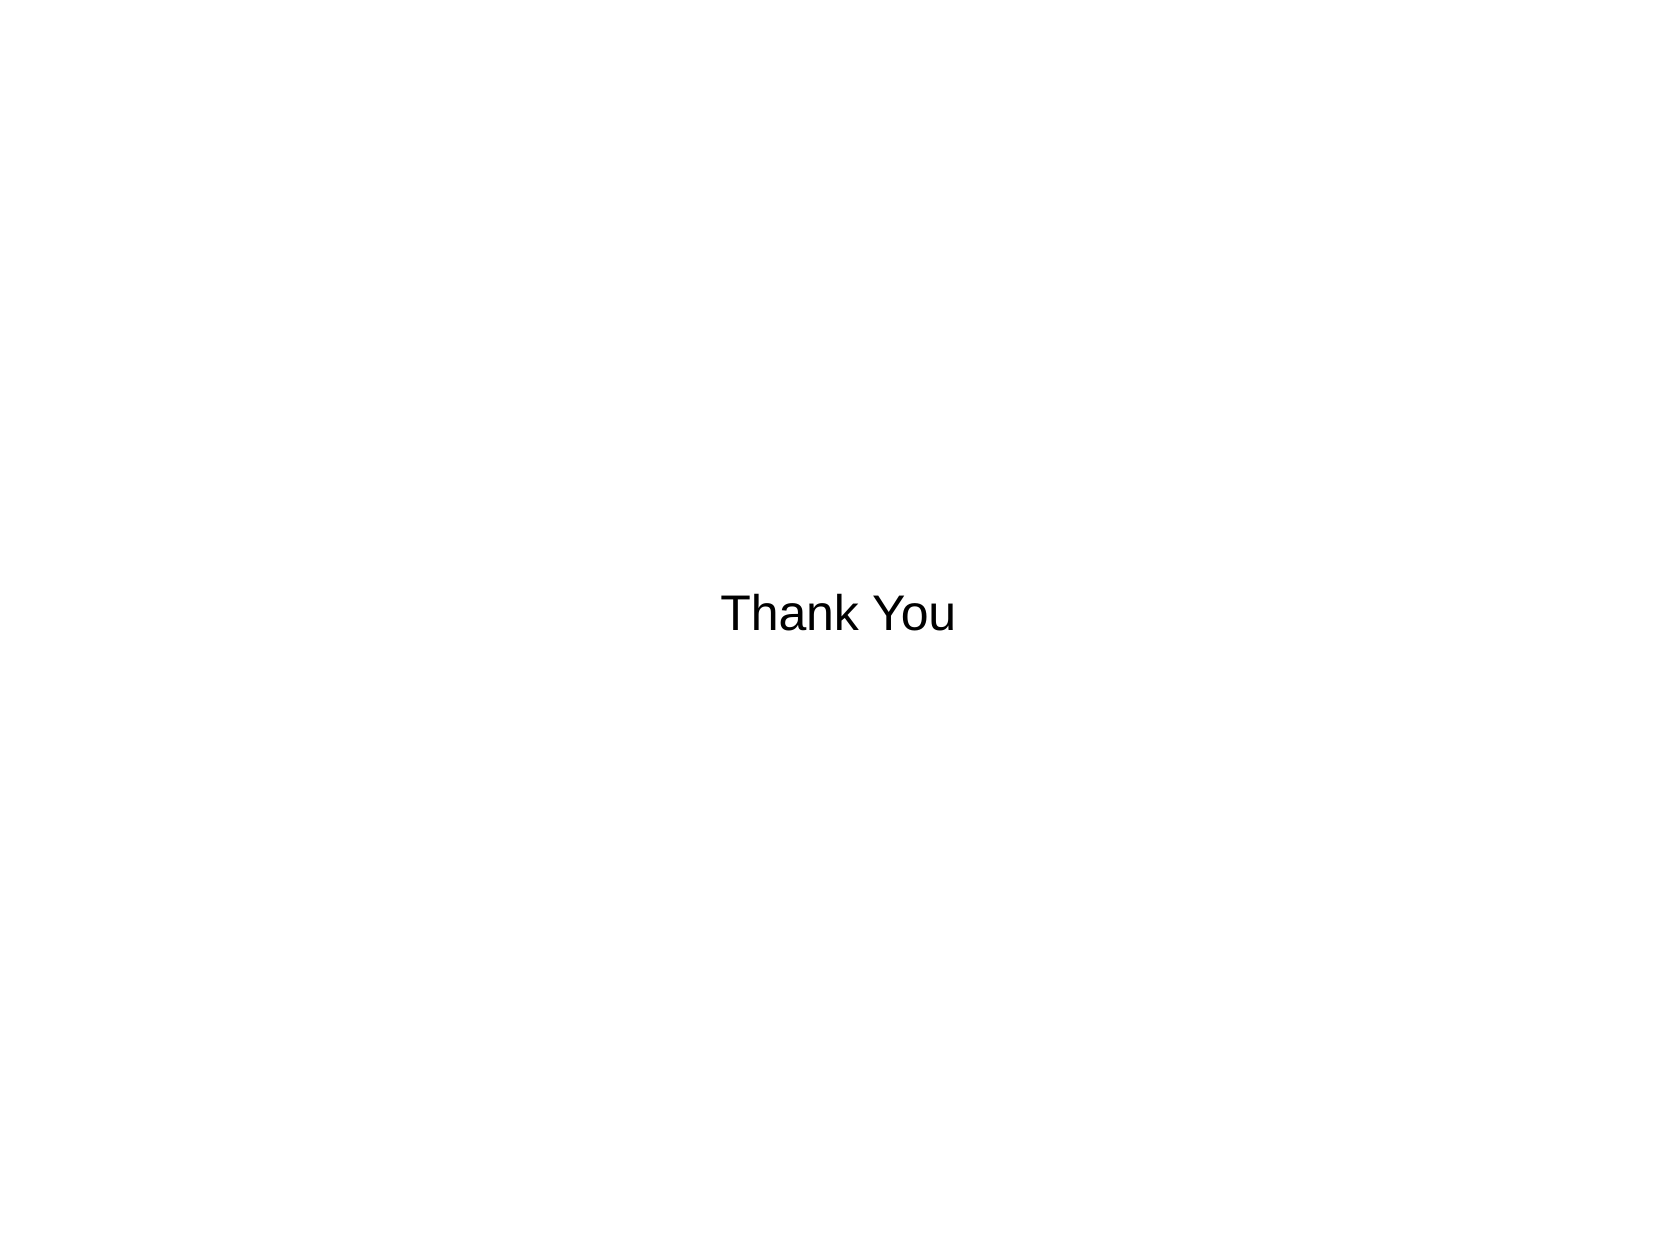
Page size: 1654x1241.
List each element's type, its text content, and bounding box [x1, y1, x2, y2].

list Thank You [82, 290, 1571, 1010]
